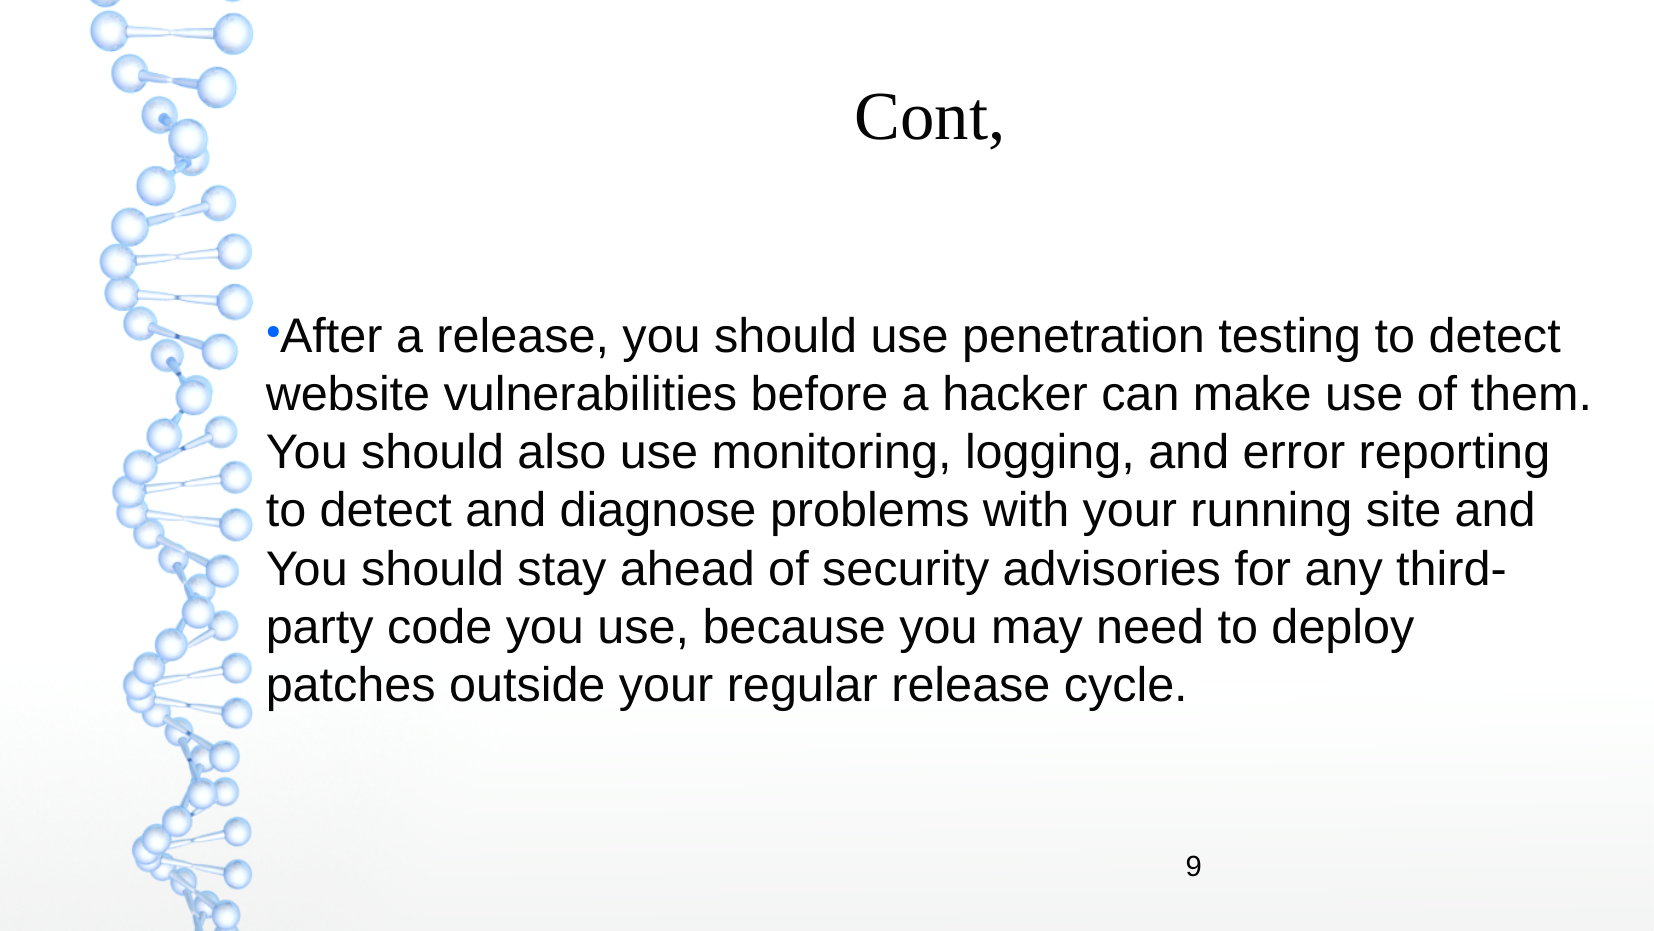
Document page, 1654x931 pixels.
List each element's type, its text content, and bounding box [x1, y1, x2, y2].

title Cont, [265, 35, 1595, 189]
text_box [1185, 847, 1571, 912]
list After a release, you should use penetration testing to detect website vulnerabilities before a hacker can make use of them. You should also use monitoring, logging, and error reporting to detect and diagnose problems with your running site and You should stay ahead of security advisories for any third-party code you use, because you may need to deploy patches outside your regular release cycle. [265, 224, 1595, 764]
